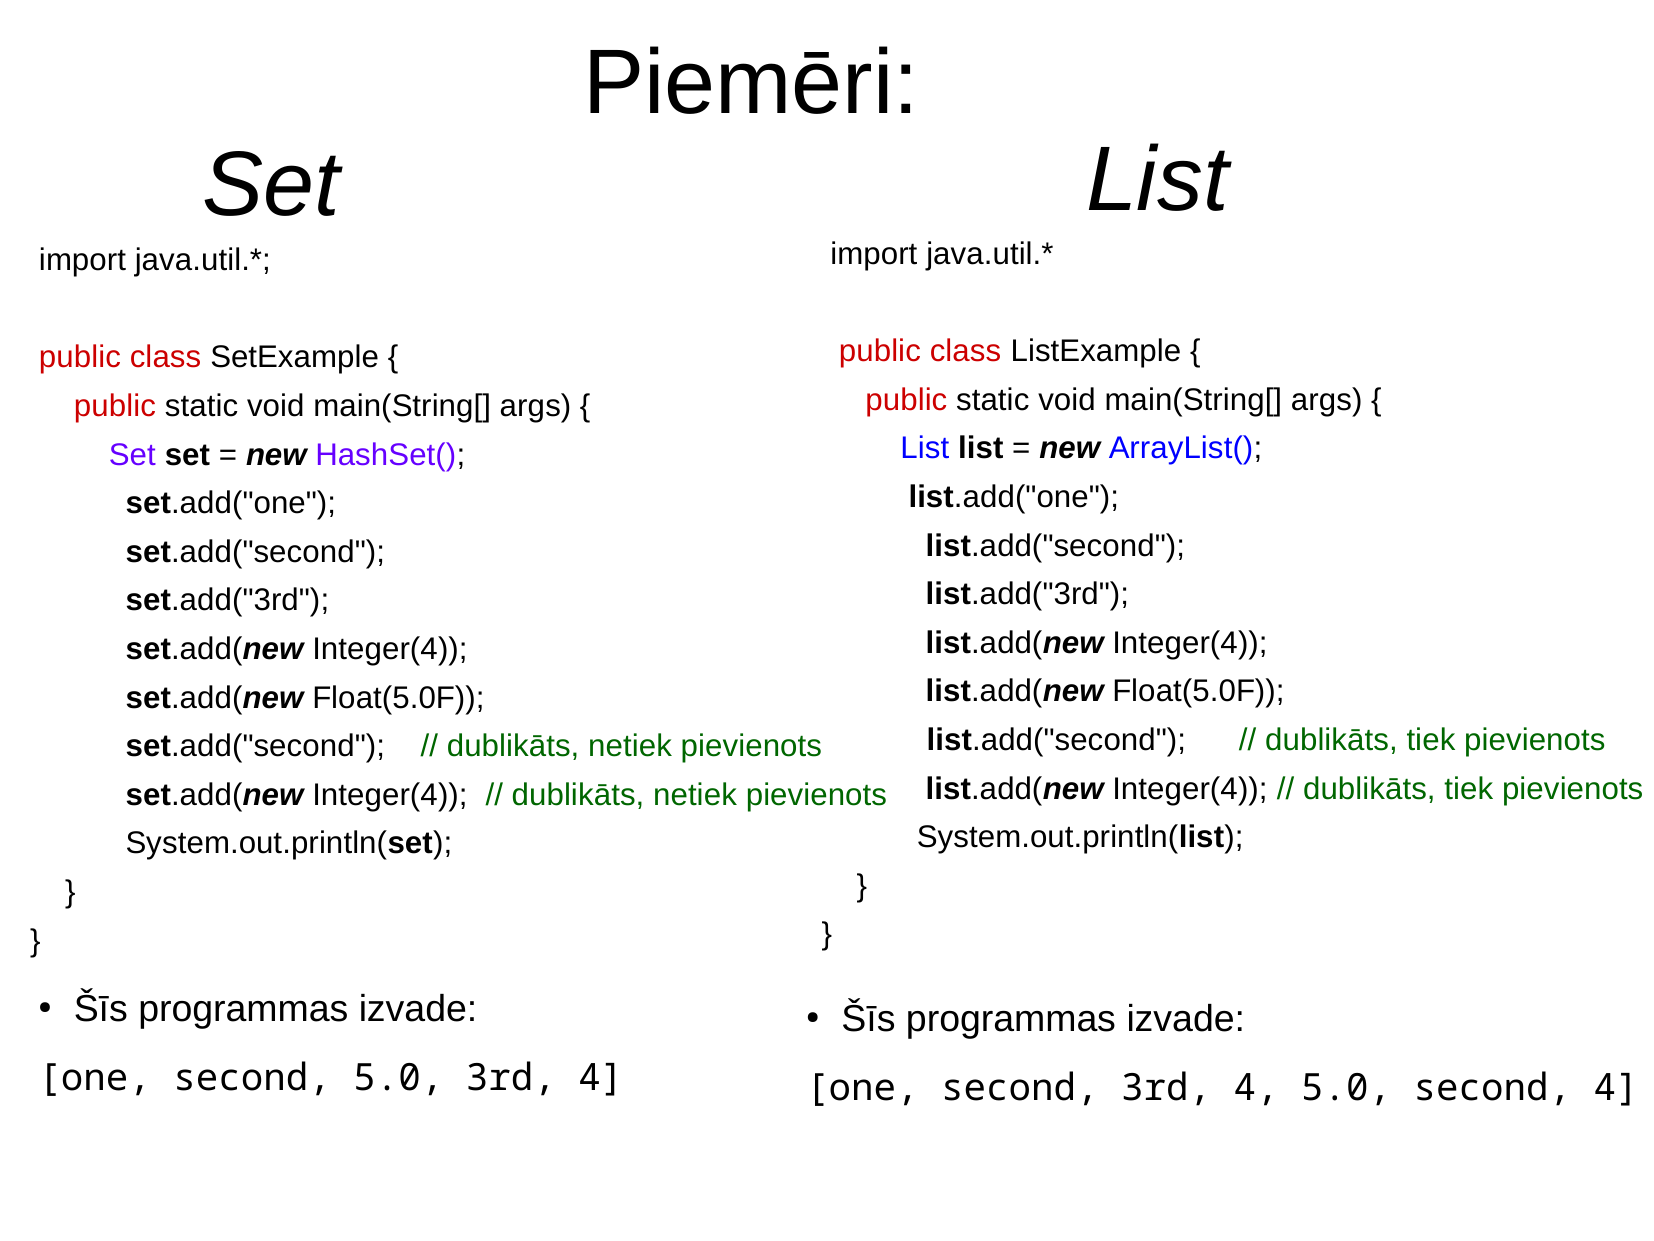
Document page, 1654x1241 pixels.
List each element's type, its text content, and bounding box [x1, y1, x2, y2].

list import java.util.*; public class SetExample { public static void main(String[] args) { Set set = new HashSet(); set.add("one"); set.add("second"); set.add("3rd"); set.add(new Integer(4)); set.add(new Float(5.0F)); set.add("second"); // dublikāts, netiek pievienots set.add(new Integer(4)); // dublikāts, netiek pievienots System.out.println(set); } } [0, 242, 993, 962]
text_box Šīs programmas izvade: [one, second, 3rd, 4, 5.0, second, 4] [791, 990, 1654, 1241]
text_box Šīs programmas izvade: [one, second, 5.0, 3rd, 4] [23, 980, 674, 1241]
list import java.util.* public class ListExample { public static void main(String[] args) { List list = new ArrayList(); list.add("one"); list.add("second"); list.add("3rd"); list.add(new Integer(4)); list.add(new Float(5.0F)); list.add("second"); // dublikāts, tiek pievienots list.add(new Integer(4)); // dublikāts, tiek pievienots System.out.println(list); } } [779, 236, 1654, 956]
title Piemēri: Set [0, 29, 1170, 237]
title List [413, 23, 1654, 231]
